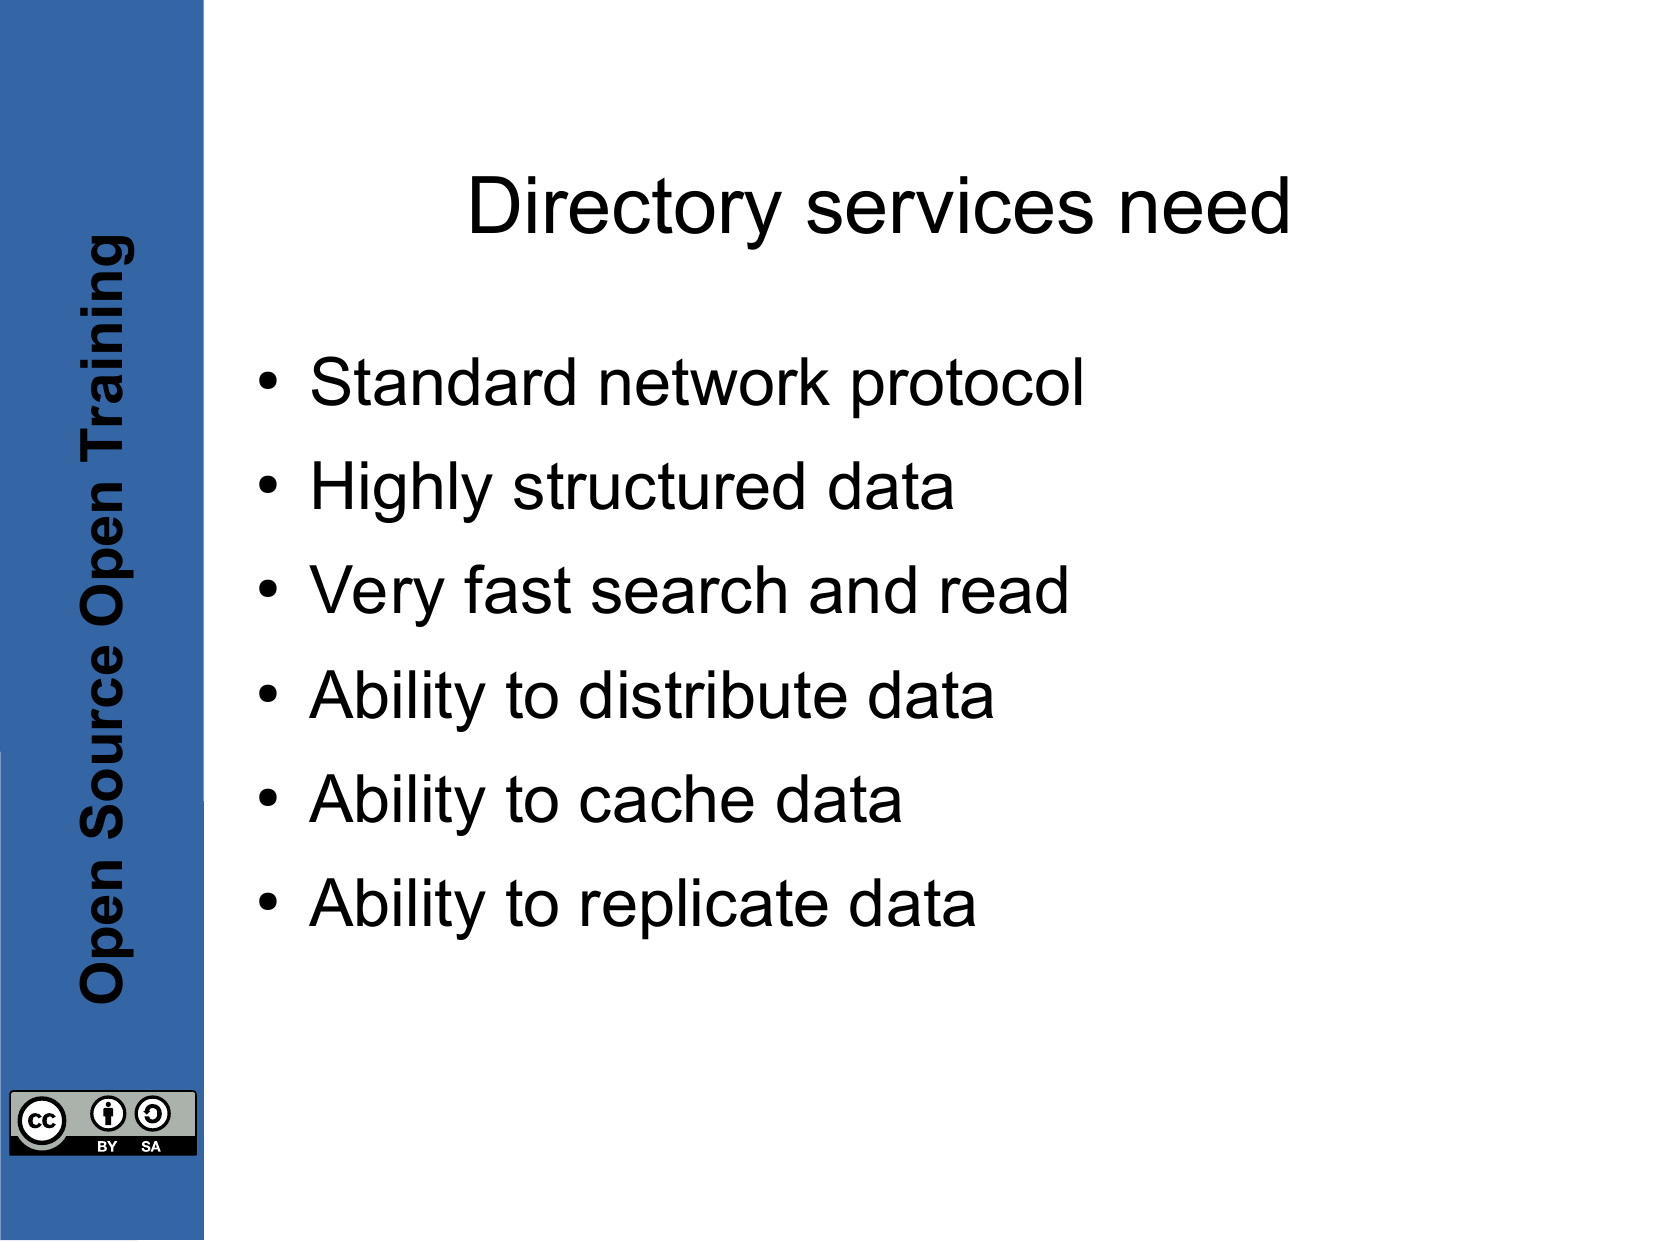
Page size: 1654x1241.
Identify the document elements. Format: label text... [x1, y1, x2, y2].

list Standard network protocol Highly structured data Very fast search and read Ability to distribute data Ability to cache data Ability to replicate data [238, 344, 1534, 1127]
title Directory services need [227, 102, 1534, 310]
